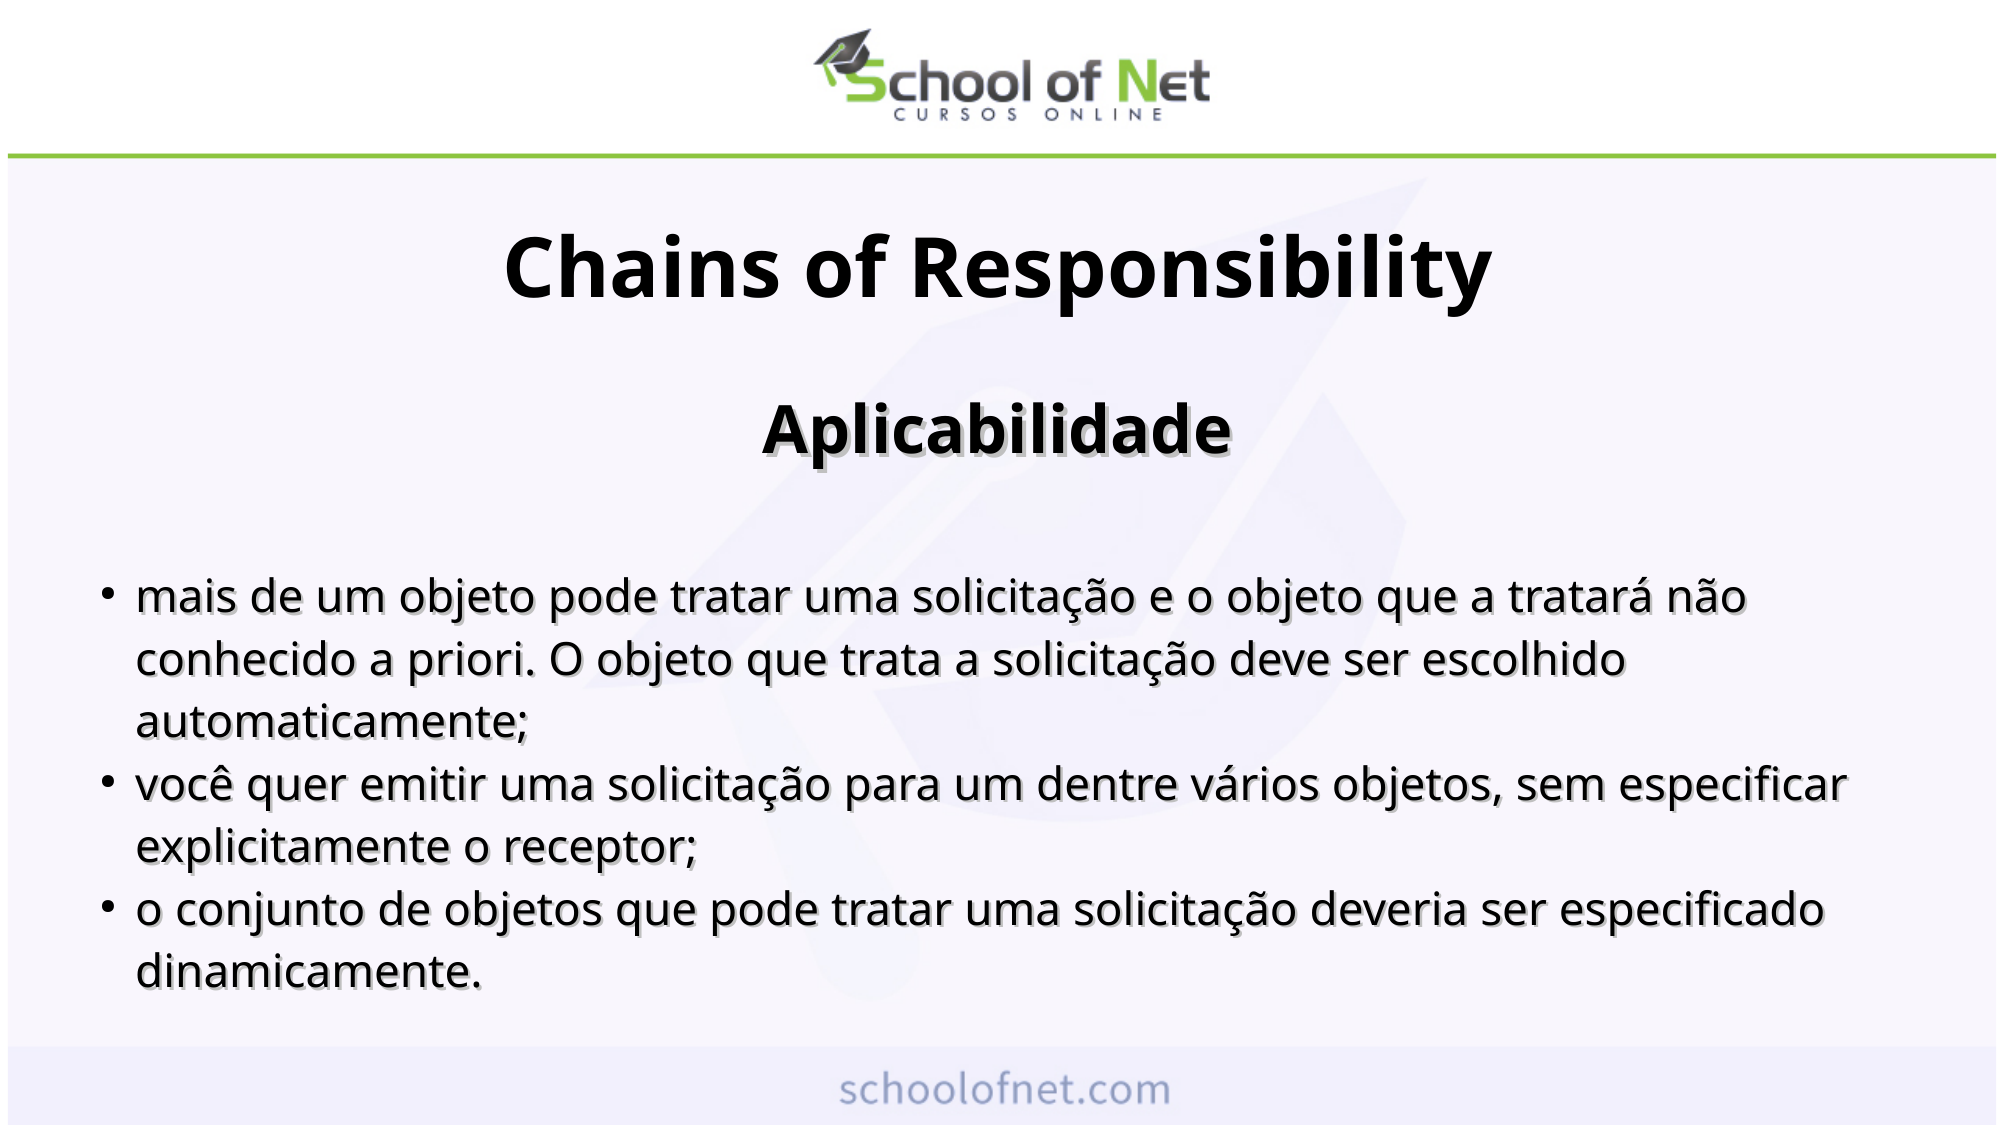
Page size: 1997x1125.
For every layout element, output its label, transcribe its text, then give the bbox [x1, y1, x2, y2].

picture [7, 5, 1997, 1125]
subtitle Aplicabilidade mais de um objeto pode tratar uma solicitação e o objeto que a tratará não conhecido a priori. O objeto que trata a solicitação deve ser escolhido automaticamente; você quer emitir uma solicitação para um dentre vários objetos, sem especificar explicitamente o receptor; o conjunto de objetos que pode tratar uma solicitação deveria ser especificado dinamicamente. [99, 377, 1897, 1006]
title Chains of Responsibility [99, 171, 1897, 360]
